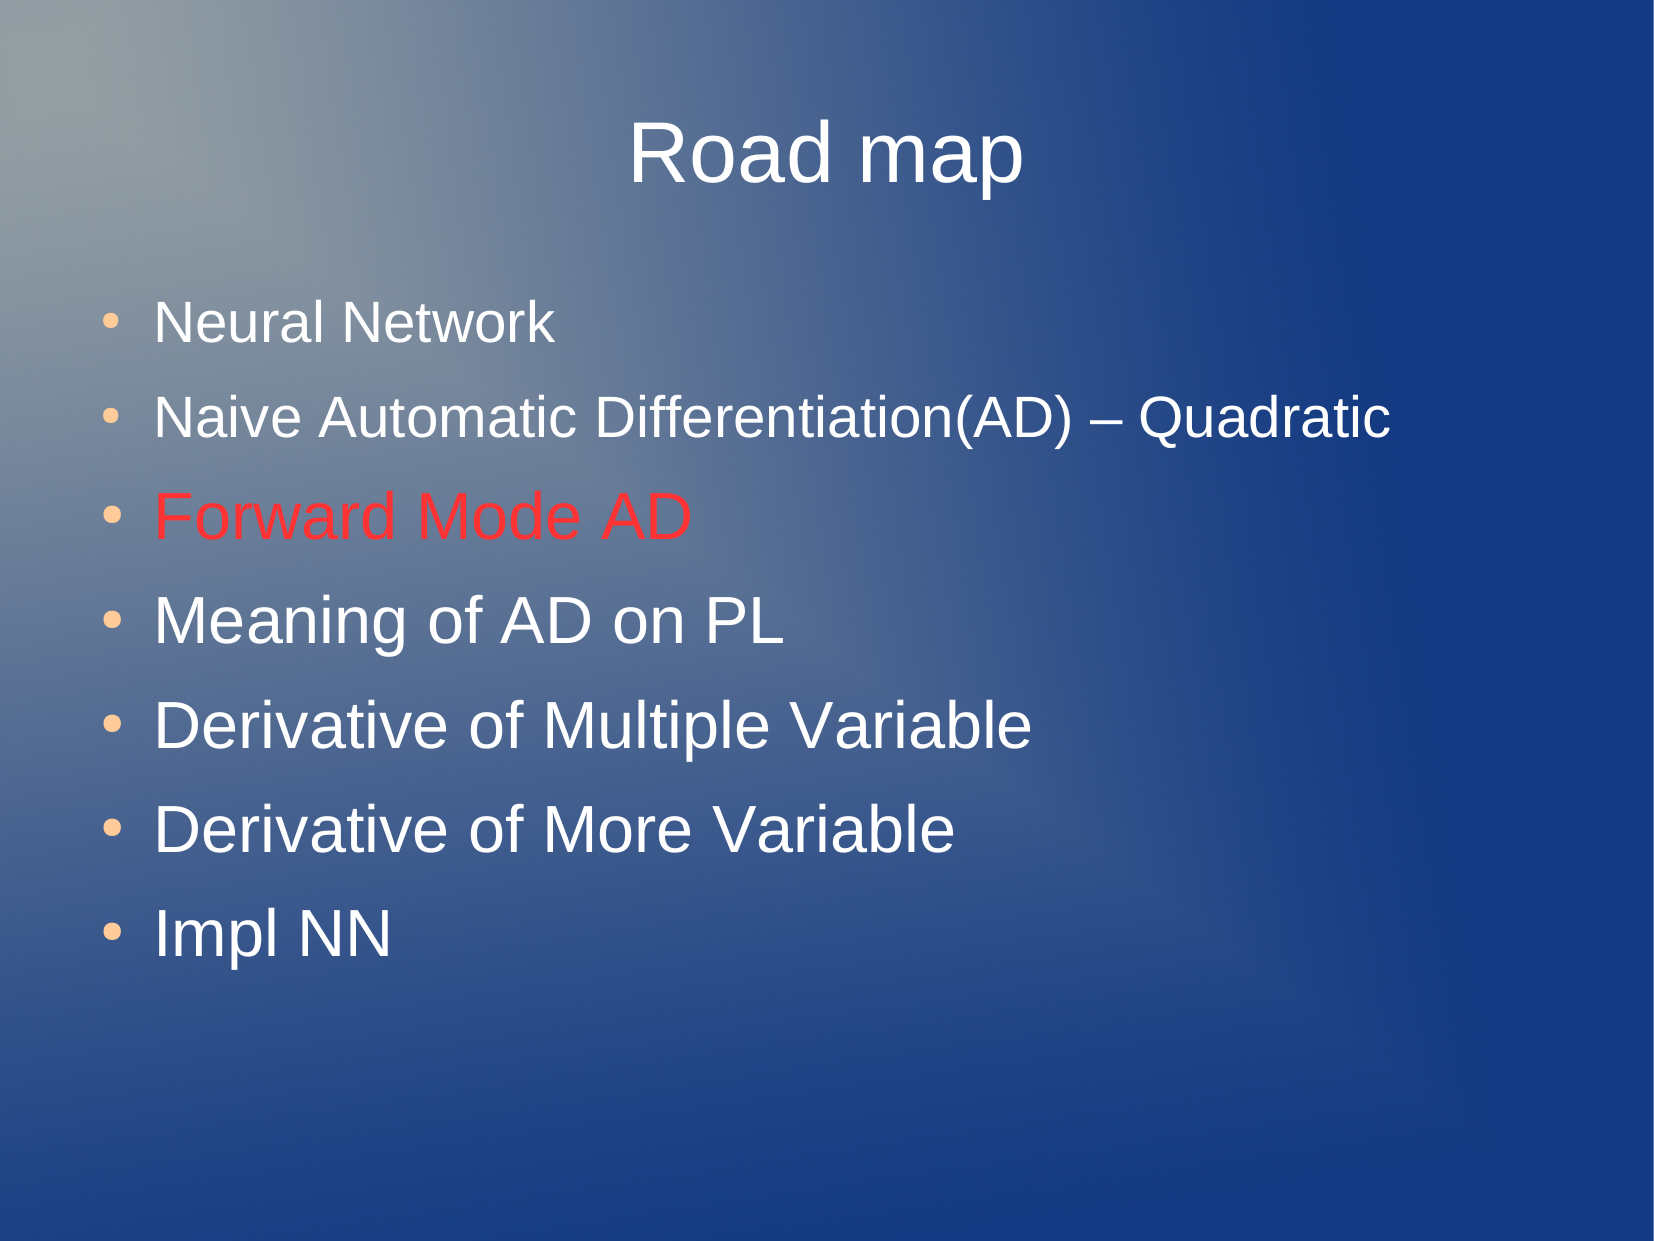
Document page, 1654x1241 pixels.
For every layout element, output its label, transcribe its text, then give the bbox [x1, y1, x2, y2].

list Neural Network Naive Automatic Differentiation(AD) – Quadratic Forward Mode AD Meaning of AD on PL Derivative of Multiple Variable Derivative of More Variable Impl NN [82, 290, 1571, 1109]
picture [0, 0, 1654, 1241]
title Road map [82, 49, 1571, 257]
